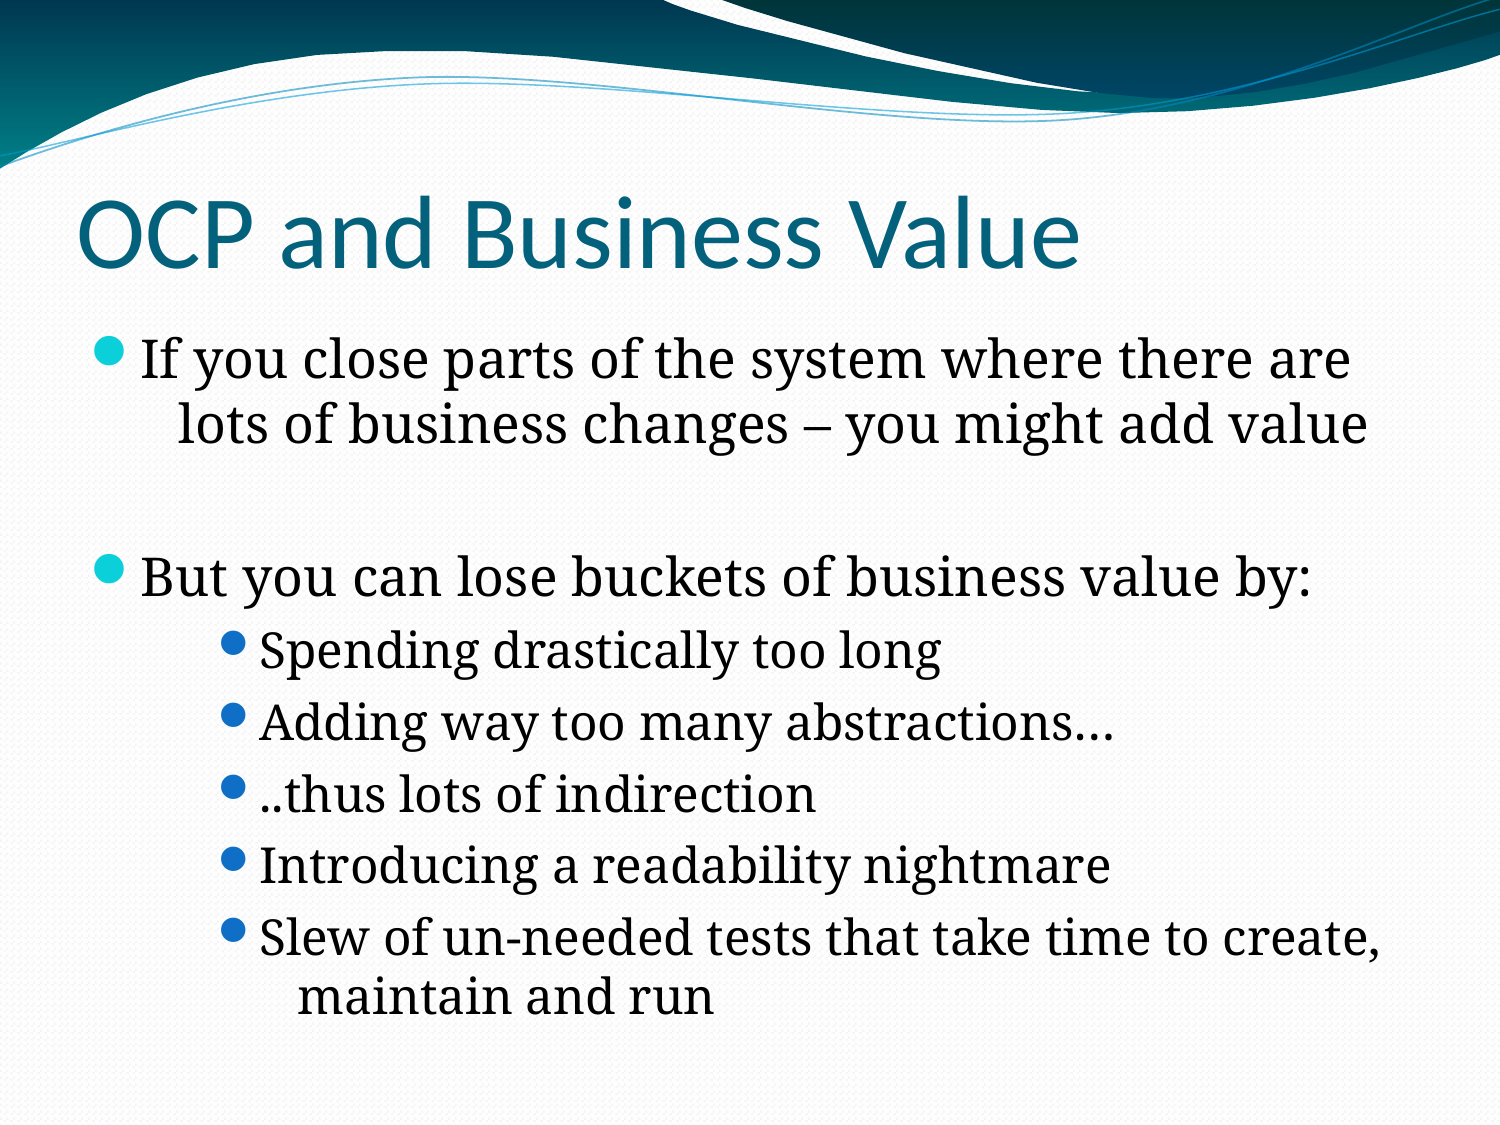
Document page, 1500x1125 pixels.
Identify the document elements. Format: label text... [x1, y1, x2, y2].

title OCP and Business Value [76, 101, 1427, 290]
list If you close parts of the system where there are lots of business changes – you might add value But you can lose buckets of business value by: Spending drastically too long Adding way too many abstractions… ..thus lots of indirection Introducing a readability nightmare Slew of un-needed tests that take time to create, maintain and run [75, 317, 1426, 1038]
